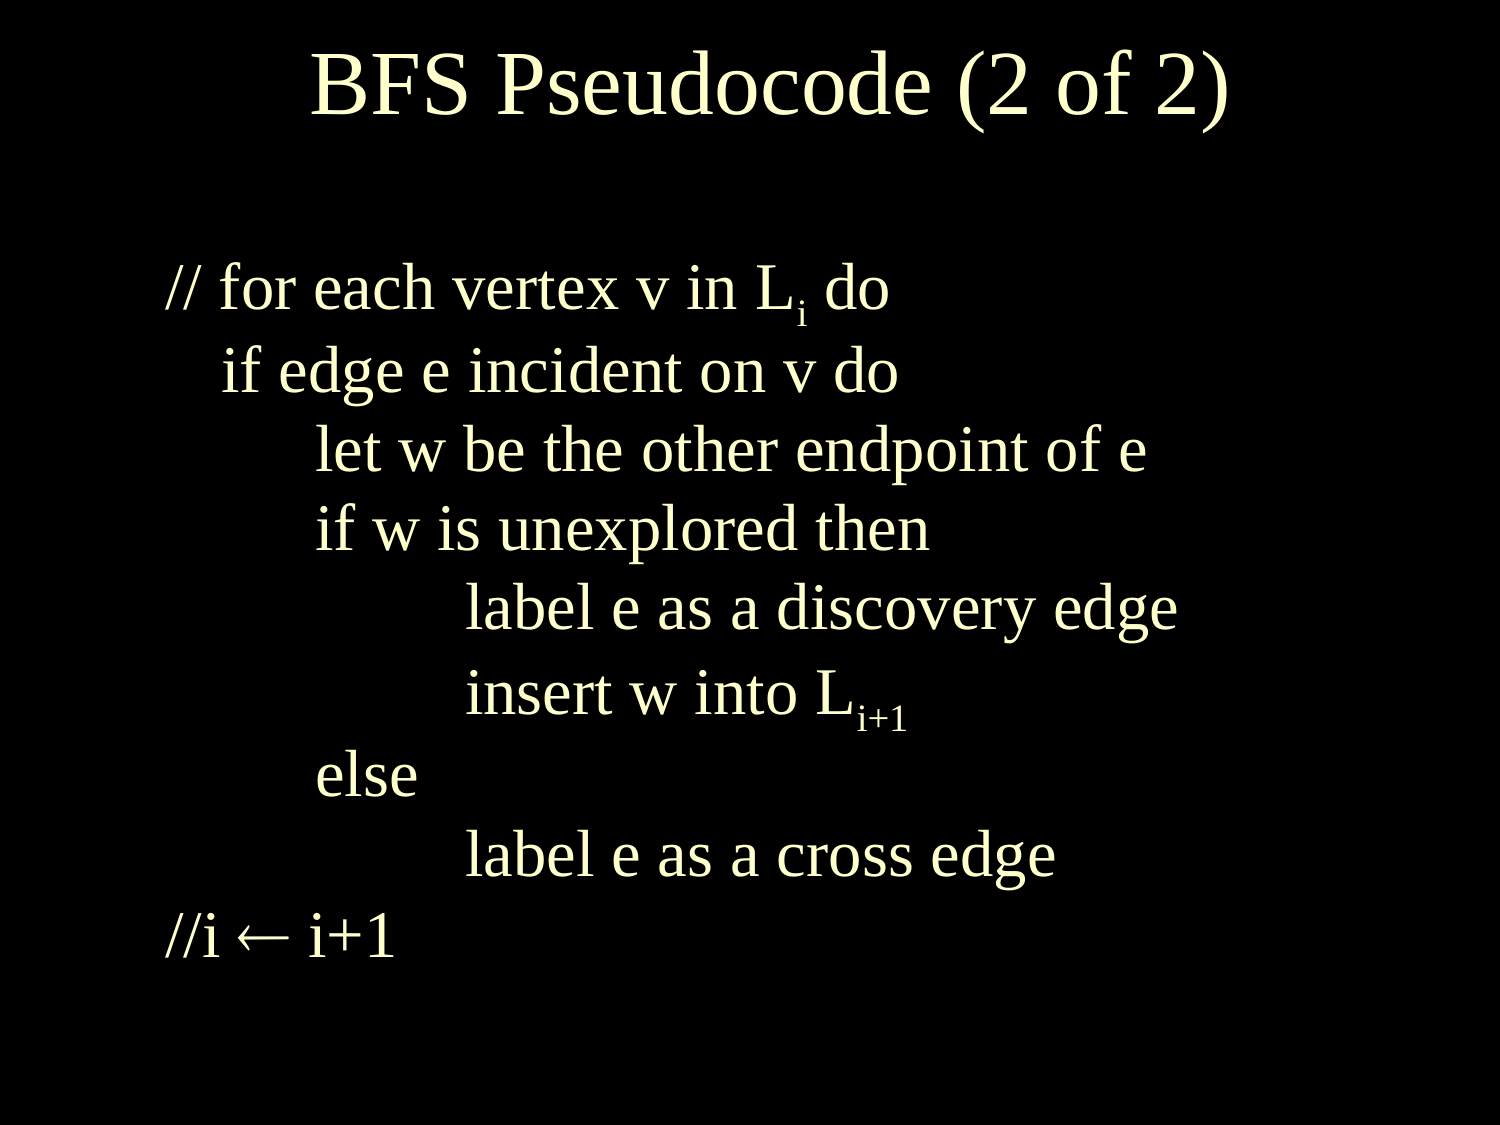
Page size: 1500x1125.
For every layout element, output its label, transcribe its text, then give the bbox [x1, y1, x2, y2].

title BFS Pseudocode (2 of 2) [42, 24, 1500, 142]
list // for each vertex v in Li do if edge e incident on v do let w be the other endpoint of e if w is unexplored then label e as a discovery edge insert w into Li+1 else label e as a cross edge //i  i+1 [150, 174, 1482, 1026]
